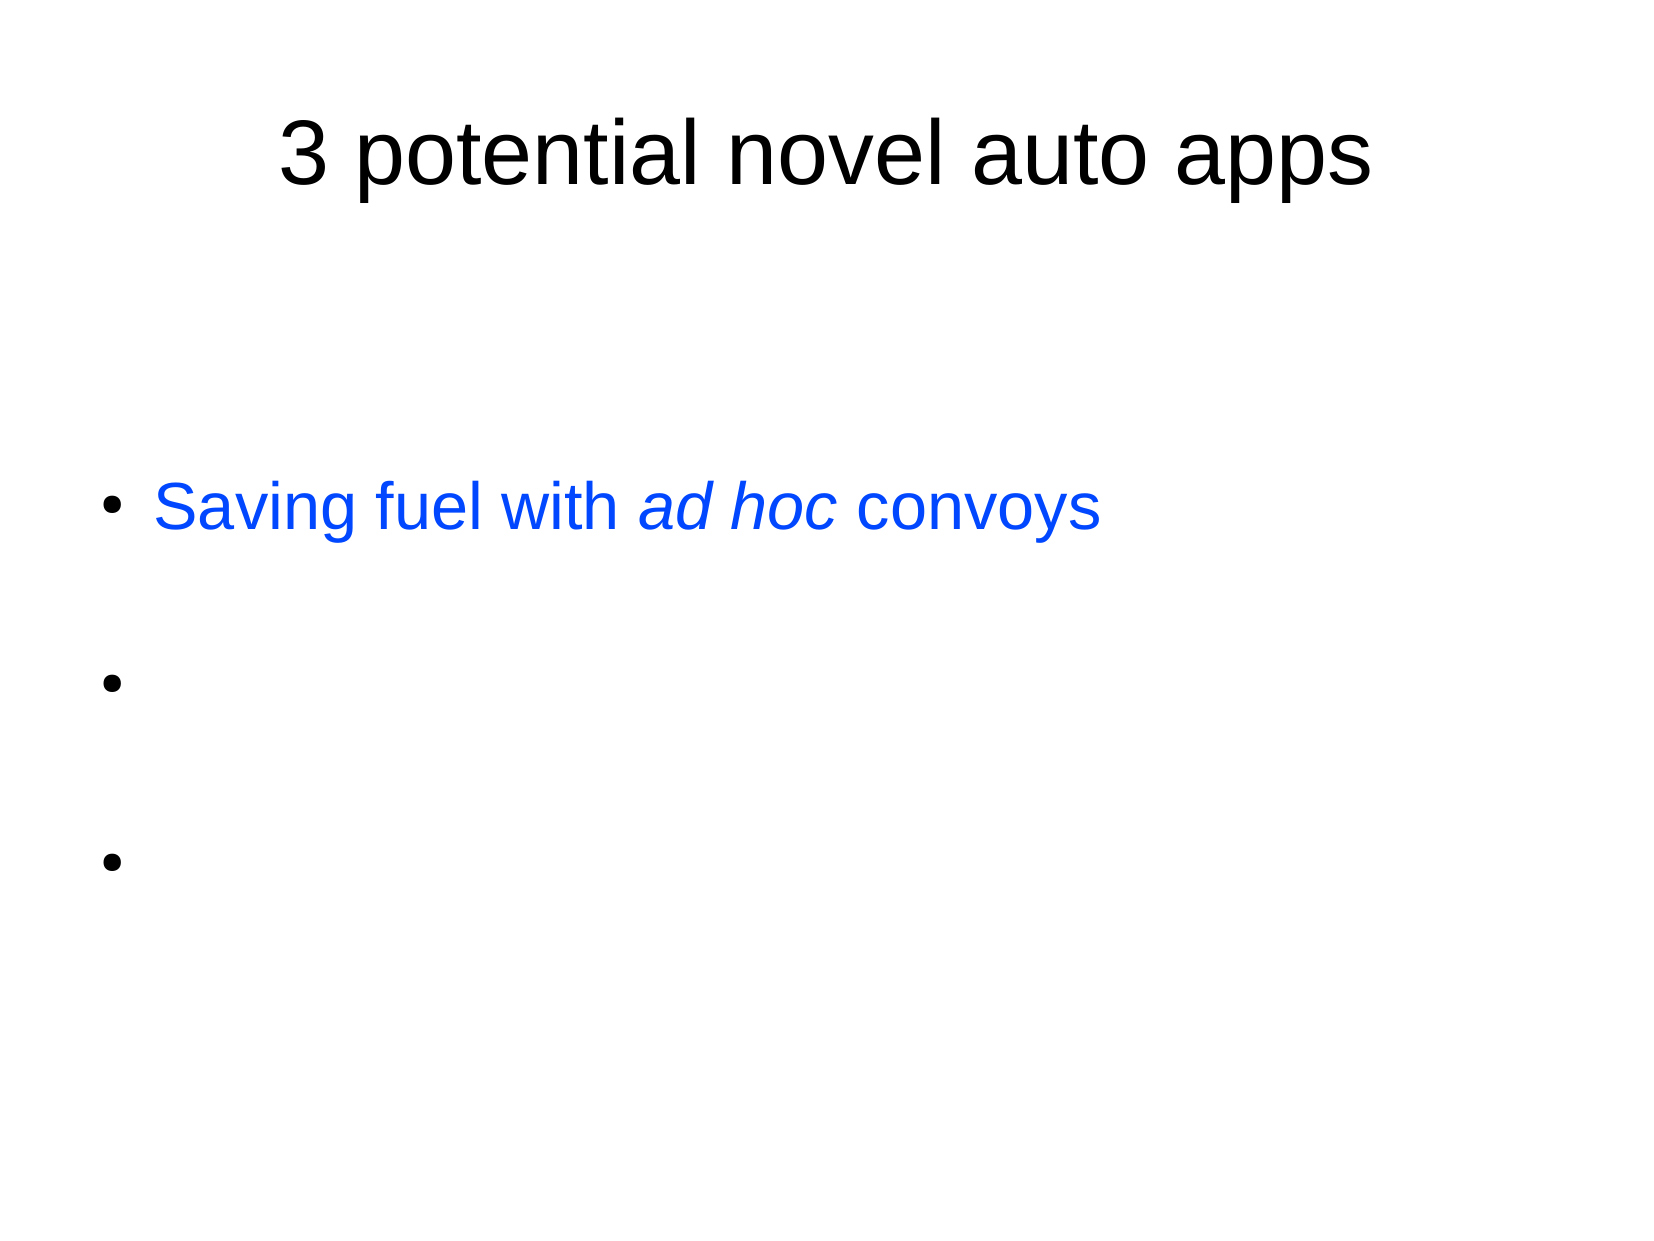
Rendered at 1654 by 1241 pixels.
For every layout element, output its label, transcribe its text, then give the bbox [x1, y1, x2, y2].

title 3 potential novel auto apps [82, 49, 1571, 257]
list Saving fuel with ad hoc convoys [82, 290, 1571, 1109]
